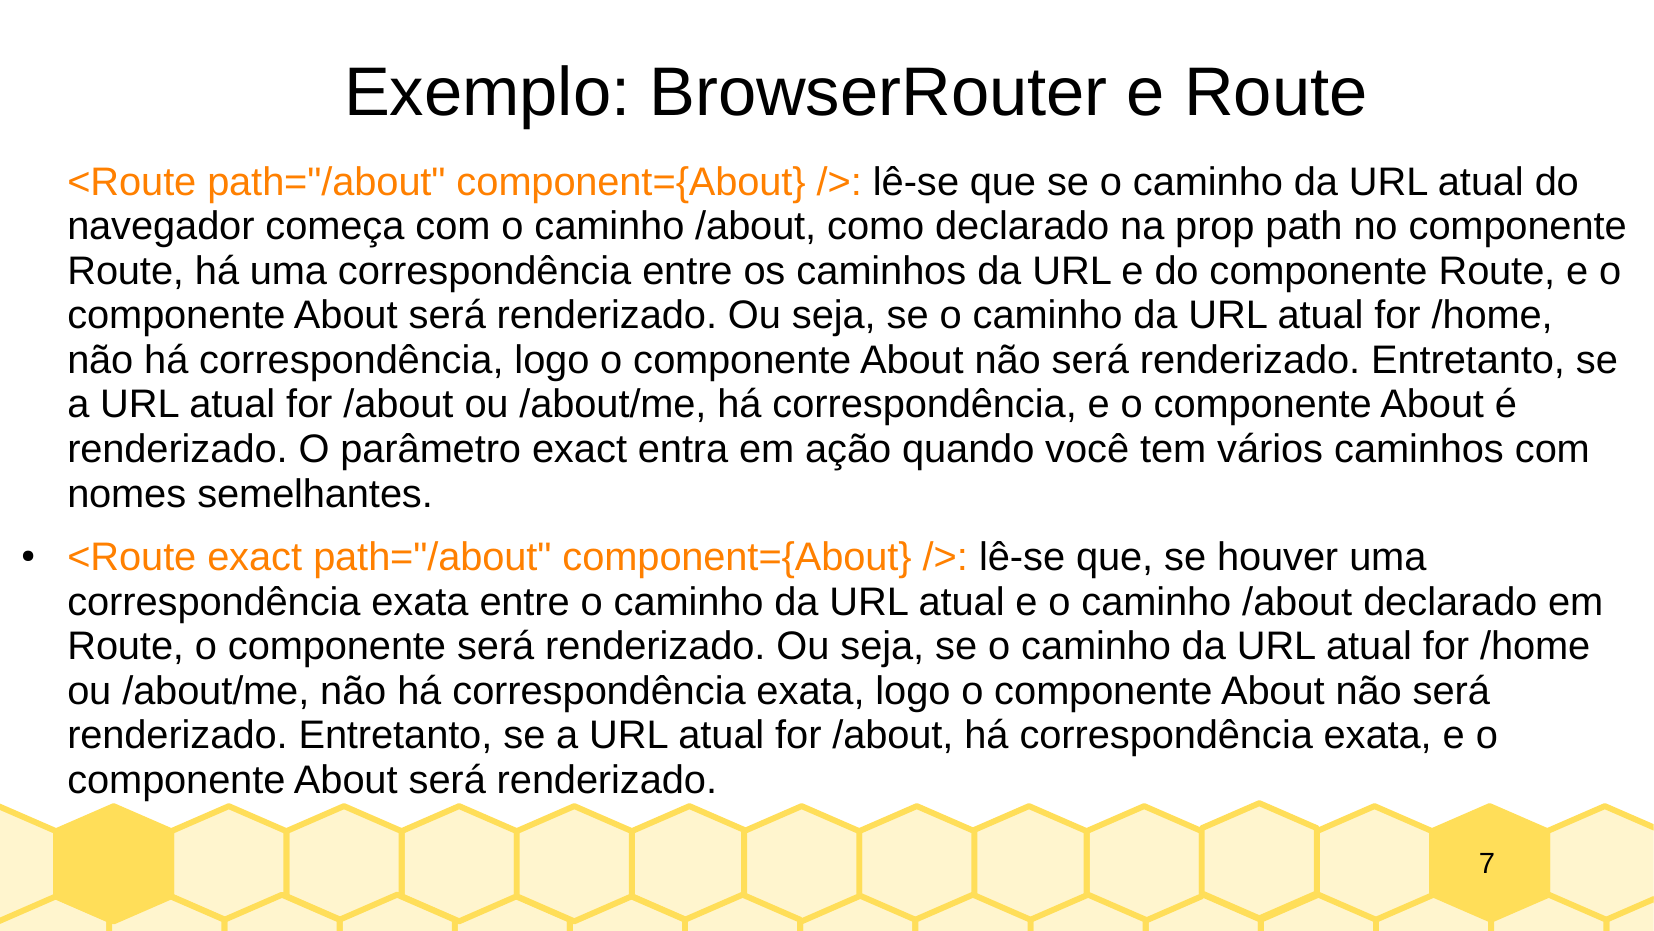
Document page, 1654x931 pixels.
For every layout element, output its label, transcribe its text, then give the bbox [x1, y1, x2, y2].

title Exemplo: BrowserRouter e Route [118, 53, 1595, 159]
list <Route path="/about" component={About} />: lê-se que se o caminho da URL atual do navegador começa com o caminho /about, como declarado na prop path no componente Route, há uma correspondência entre os caminhos da URL e do componente Route, e o componente About será renderizado. Ou seja, se o caminho da URL atual for /home, não há correspondência, logo o componente About não será renderizado. Entretanto, se a URL atual for /about ou /about/me, há correspondência, e o componente About é renderizado. O parâmetro exact entra em ação quando você tem vários caminhos com nomes semelhantes. <Route exact path="/about" component={About} />: lê-se que, se houver uma correspondência exata entre o caminho da URL atual e o caminho /about declarado em Route, o componente será renderizado. Ou seja, se o caminho da URL atual for /home ou /about/me, não há correspondência exata, logo o componente About não será renderizado. Entretanto, se a URL atual for /about, há correspondência exata, e o componente About será renderizado. [5, 159, 1630, 809]
